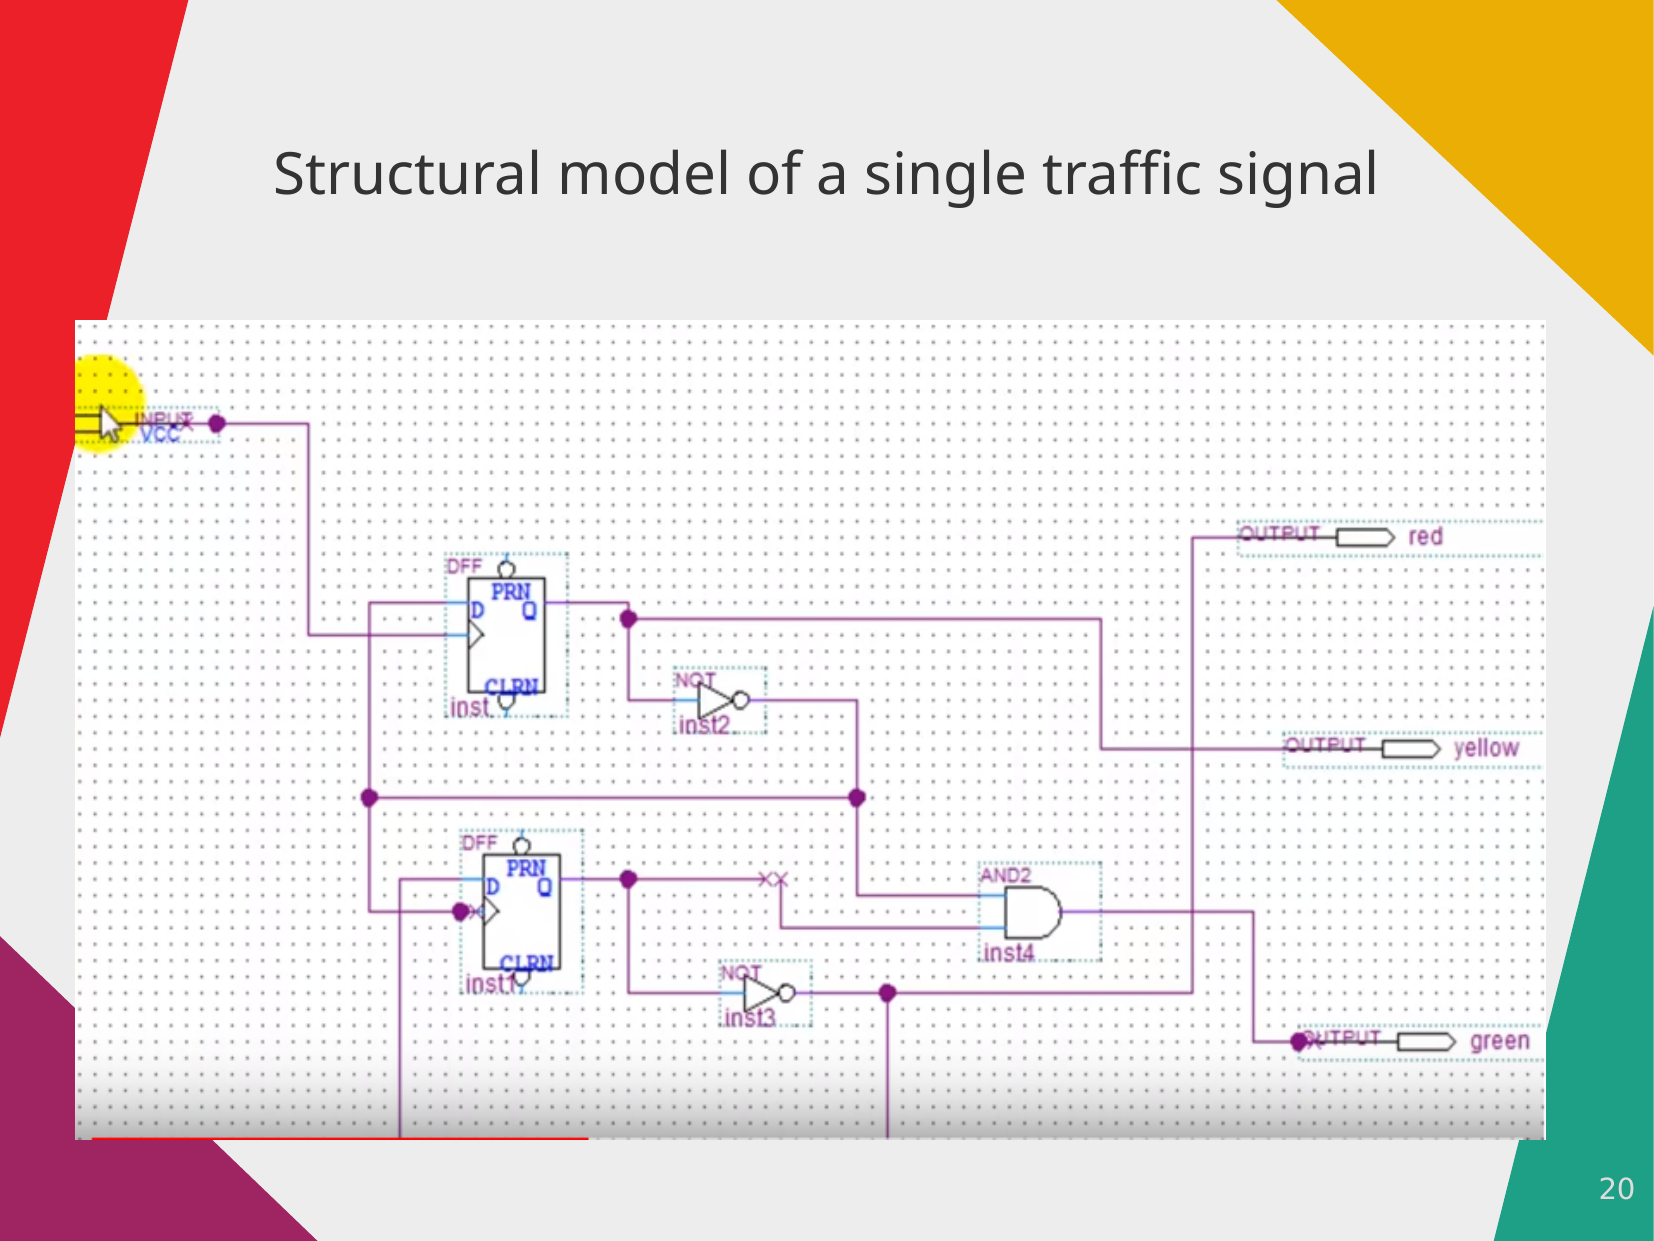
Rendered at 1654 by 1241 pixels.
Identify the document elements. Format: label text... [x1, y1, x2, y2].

picture [75, 320, 1546, 1141]
title Structural model of a single traffic signal [114, 73, 1539, 271]
